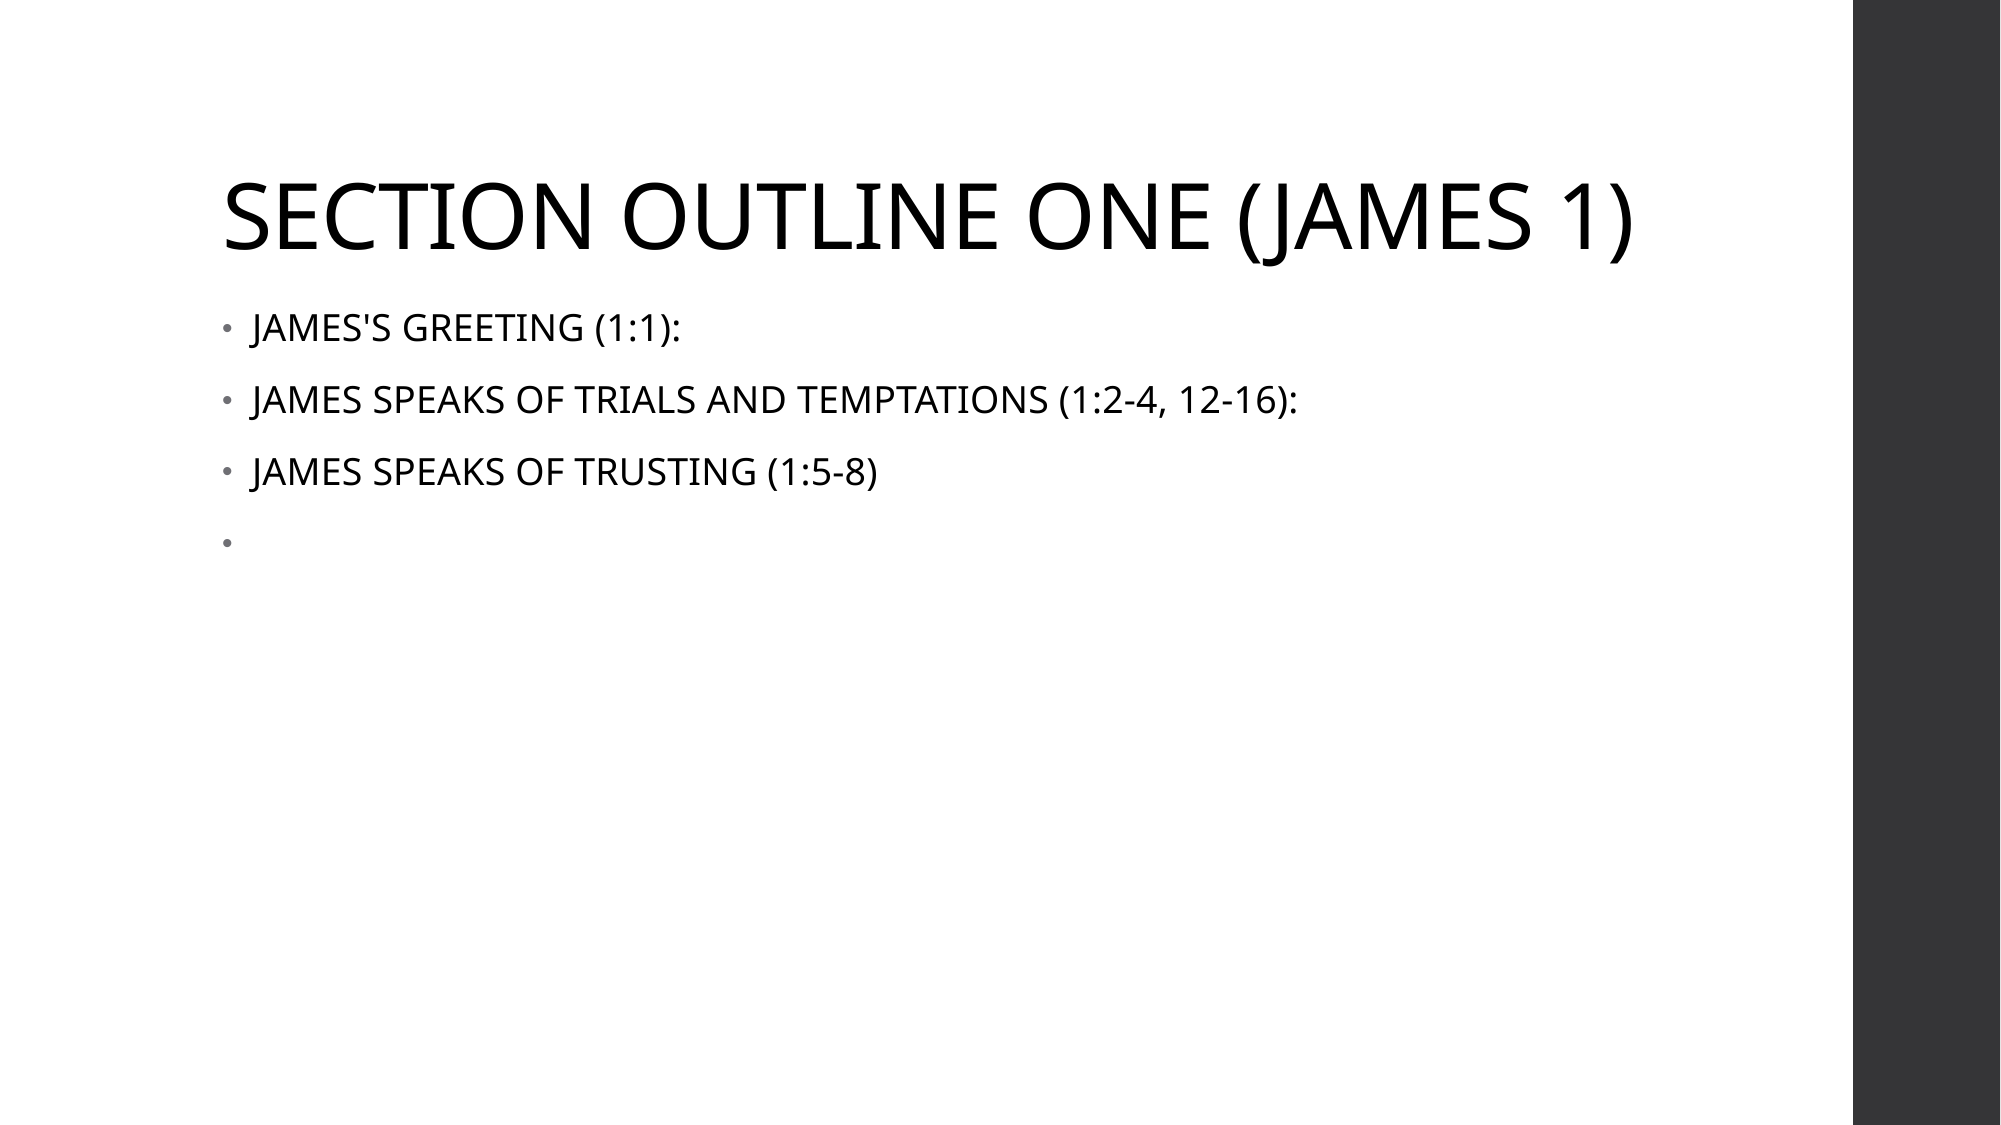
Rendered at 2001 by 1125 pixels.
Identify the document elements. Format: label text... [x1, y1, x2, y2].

title SECTION OUTLINE ONE (JAMES 1) [206, 60, 1797, 278]
list JAMES'S GREETING (1:1): JAMES SPEAKS OF TRIALS AND TEMPTATIONS (1:2-4, 12-16): JAMES SPEAKS OF TRUSTING (1:5-8) [206, 299, 1617, 1014]
